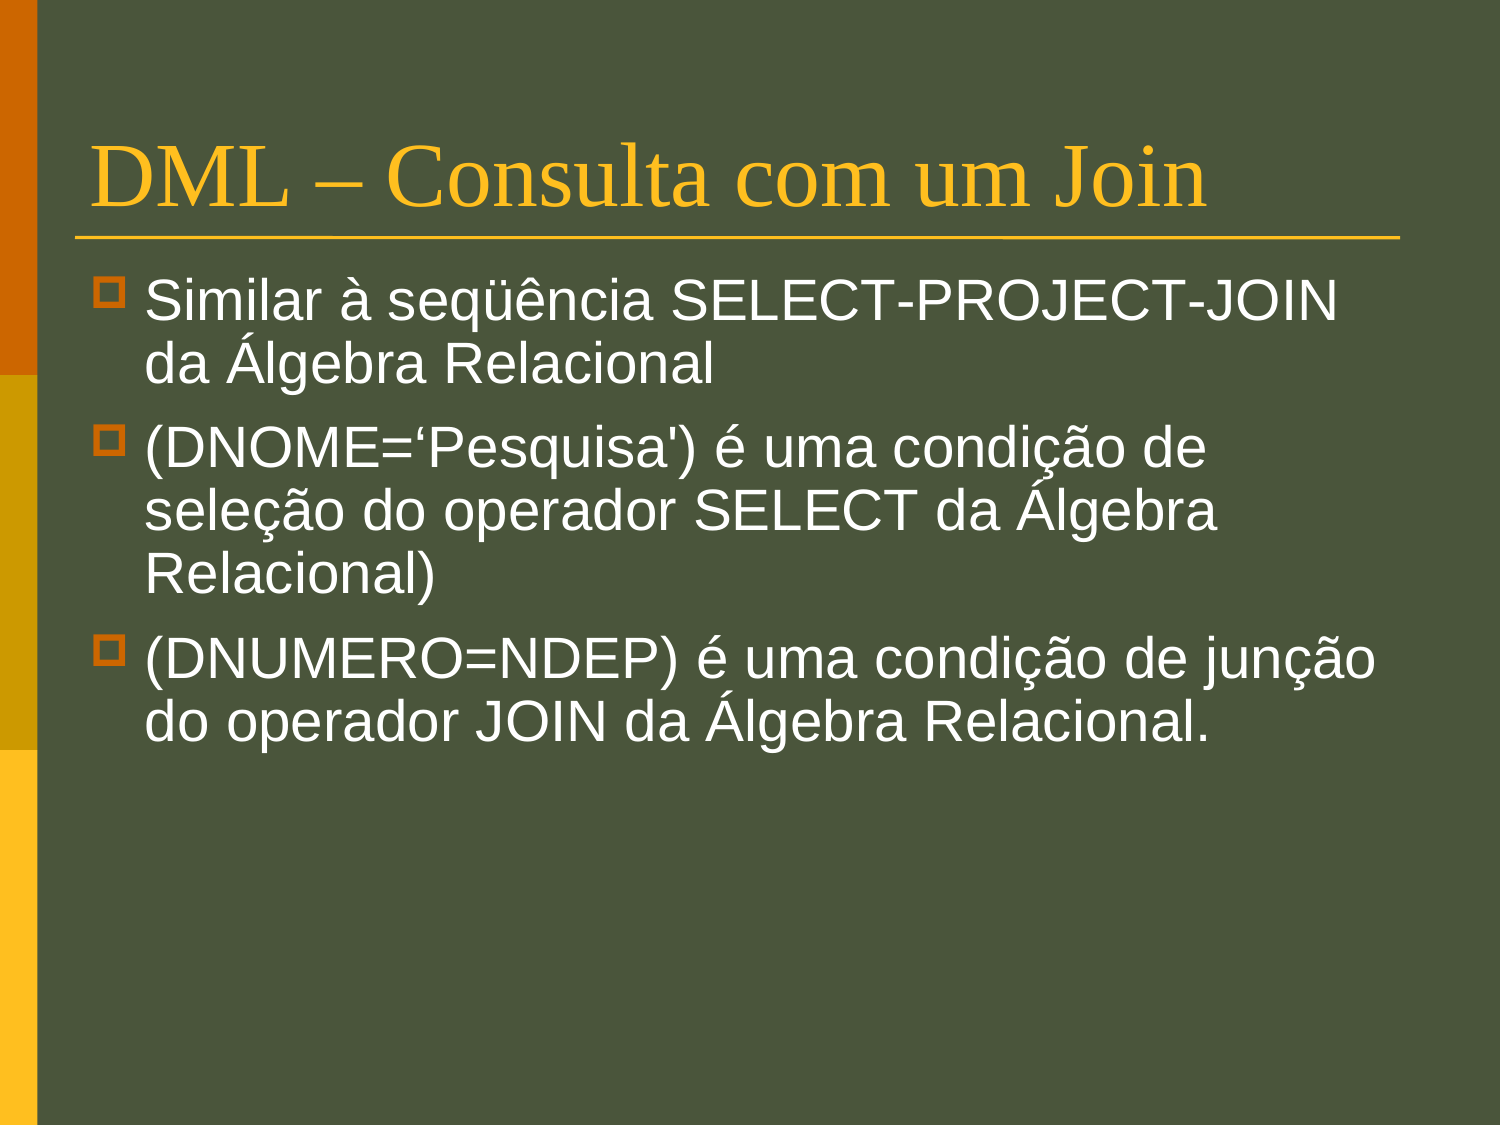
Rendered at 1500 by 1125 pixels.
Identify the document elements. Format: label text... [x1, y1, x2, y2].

list Similar à seqüência SELECT-PROJECT-JOIN da Álgebra Relacional (DNOME=‘Pesquisa') é uma condição de seleção do operador SELECT da Álgebra Relacional) (DNUMERO=NDEP) é uma condição de junção do operador JOIN da Álgebra Relacional. [75, 262, 1426, 1047]
title DML – Consulta com um Join [75, 45, 1426, 233]
